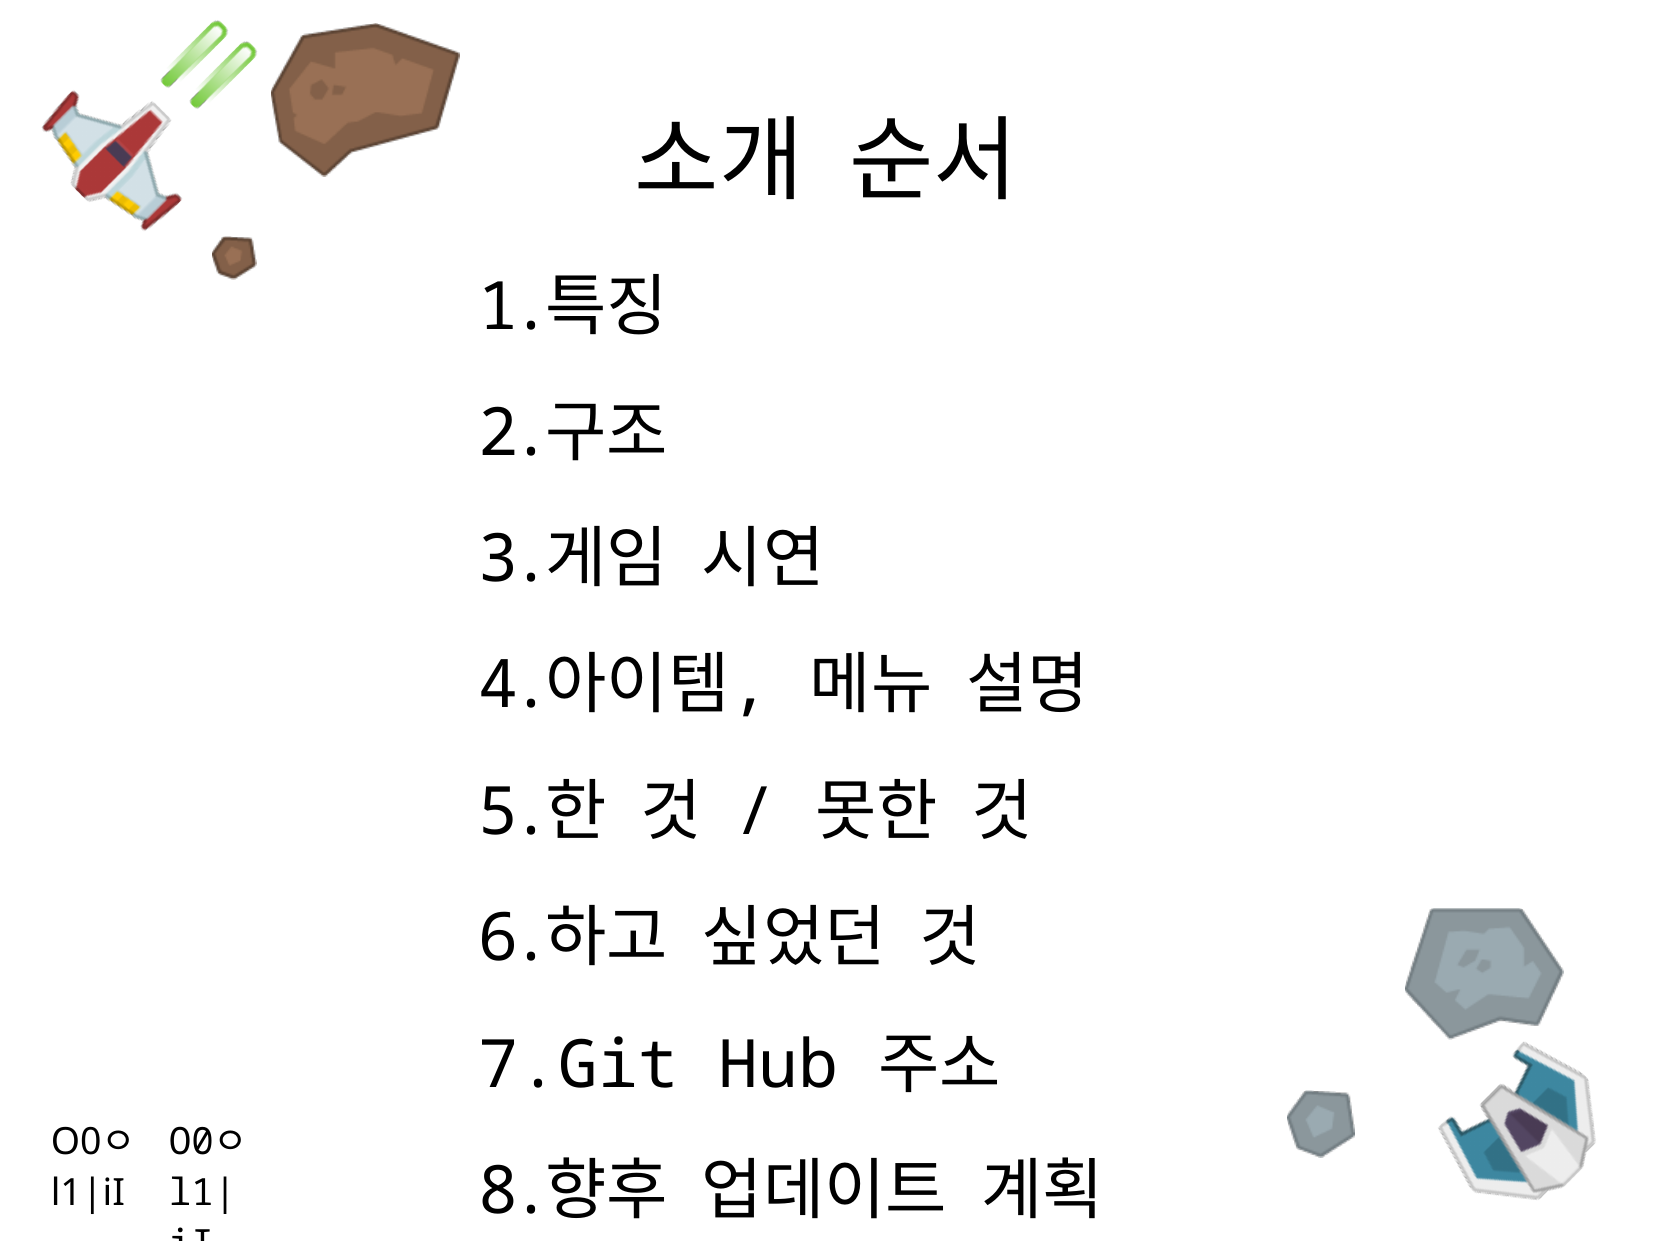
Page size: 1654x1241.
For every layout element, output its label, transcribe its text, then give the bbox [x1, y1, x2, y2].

title 소개 순서 [82, 49, 1571, 257]
picture [156, 17, 231, 92]
picture [271, 23, 460, 177]
picture [24, 55, 217, 249]
picture [1405, 908, 1630, 1235]
picture [185, 38, 260, 113]
picture [1287, 1090, 1355, 1158]
text_box O0ㅇ l1|iI [36, 1103, 154, 1205]
picture [212, 236, 257, 280]
list 특징 구조 게임 시연 아이템, 메뉴 설명 한 것 / 못한 것 하고 싶었던 것 Git Hub 주소 향후 업데이트 계획 [460, 251, 1205, 993]
text_box O0ㅇ l1|iI [154, 1103, 296, 1237]
